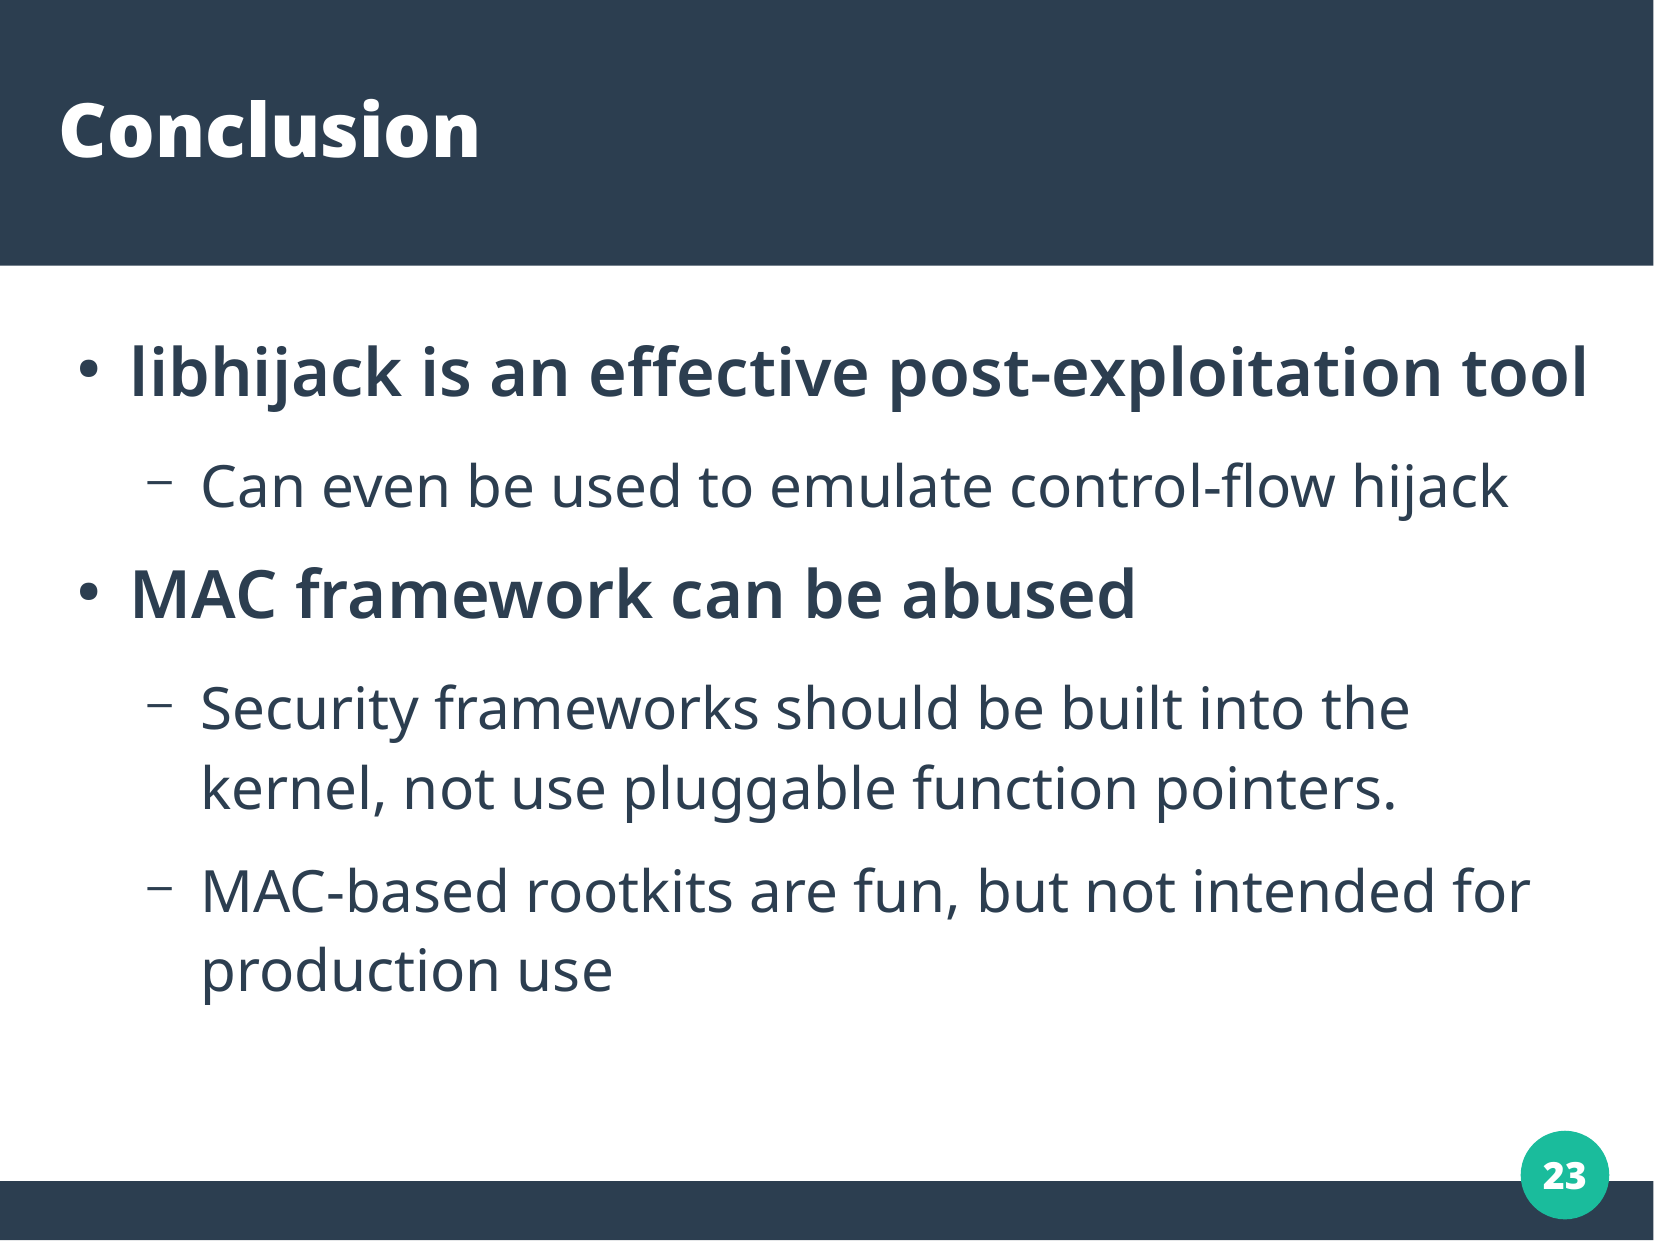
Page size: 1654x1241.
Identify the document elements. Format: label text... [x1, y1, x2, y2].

title Conclusion [59, 49, 1595, 207]
list libhijack is an effective post-exploitation tool Can even be used to emulate control-flow hijack MAC framework can be abused Security frameworks should be built into the kernel, not use pluggable function pointers. MAC-based rootkits are fun, but not intended for production use [59, 324, 1595, 1152]
